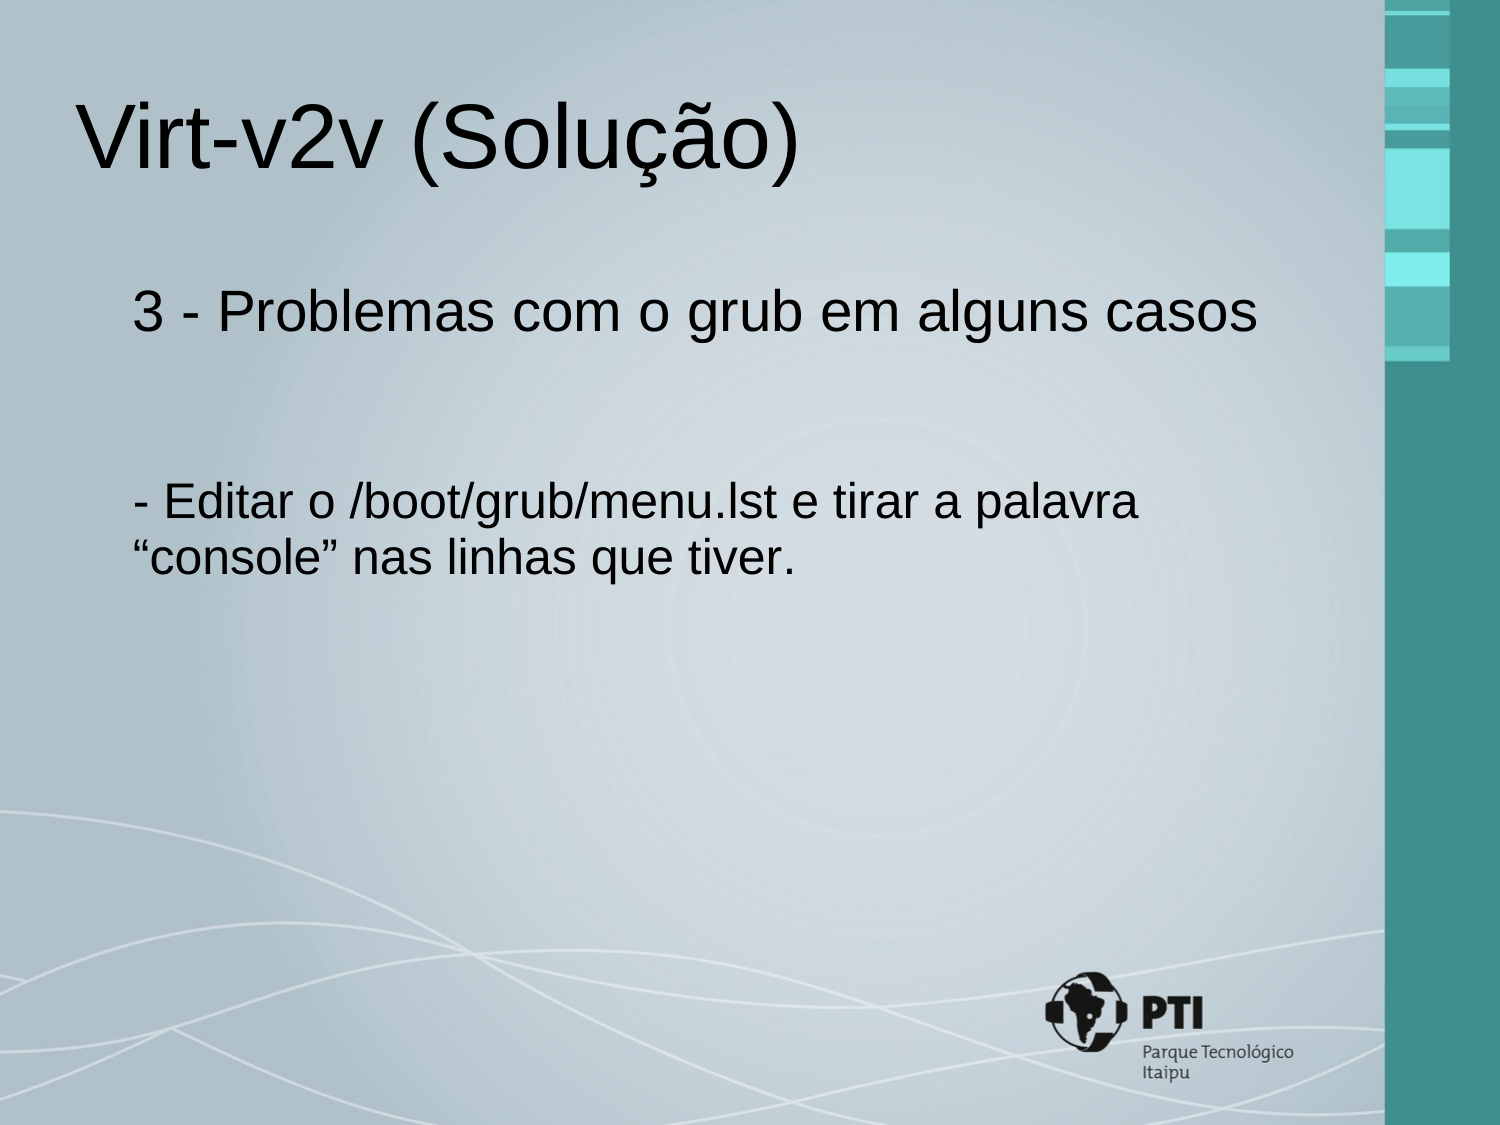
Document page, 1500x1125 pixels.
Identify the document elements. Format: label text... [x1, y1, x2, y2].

text_box 3 - Problemas com o grub em alguns casos - Editar o /boot/grub/menu.lst e tirar a palavra “console” nas linhas que tiver. [118, 271, 1288, 599]
picture [0, 0, 1500, 1125]
title Virt-v2v (Solução) [74, 44, 1425, 232]
